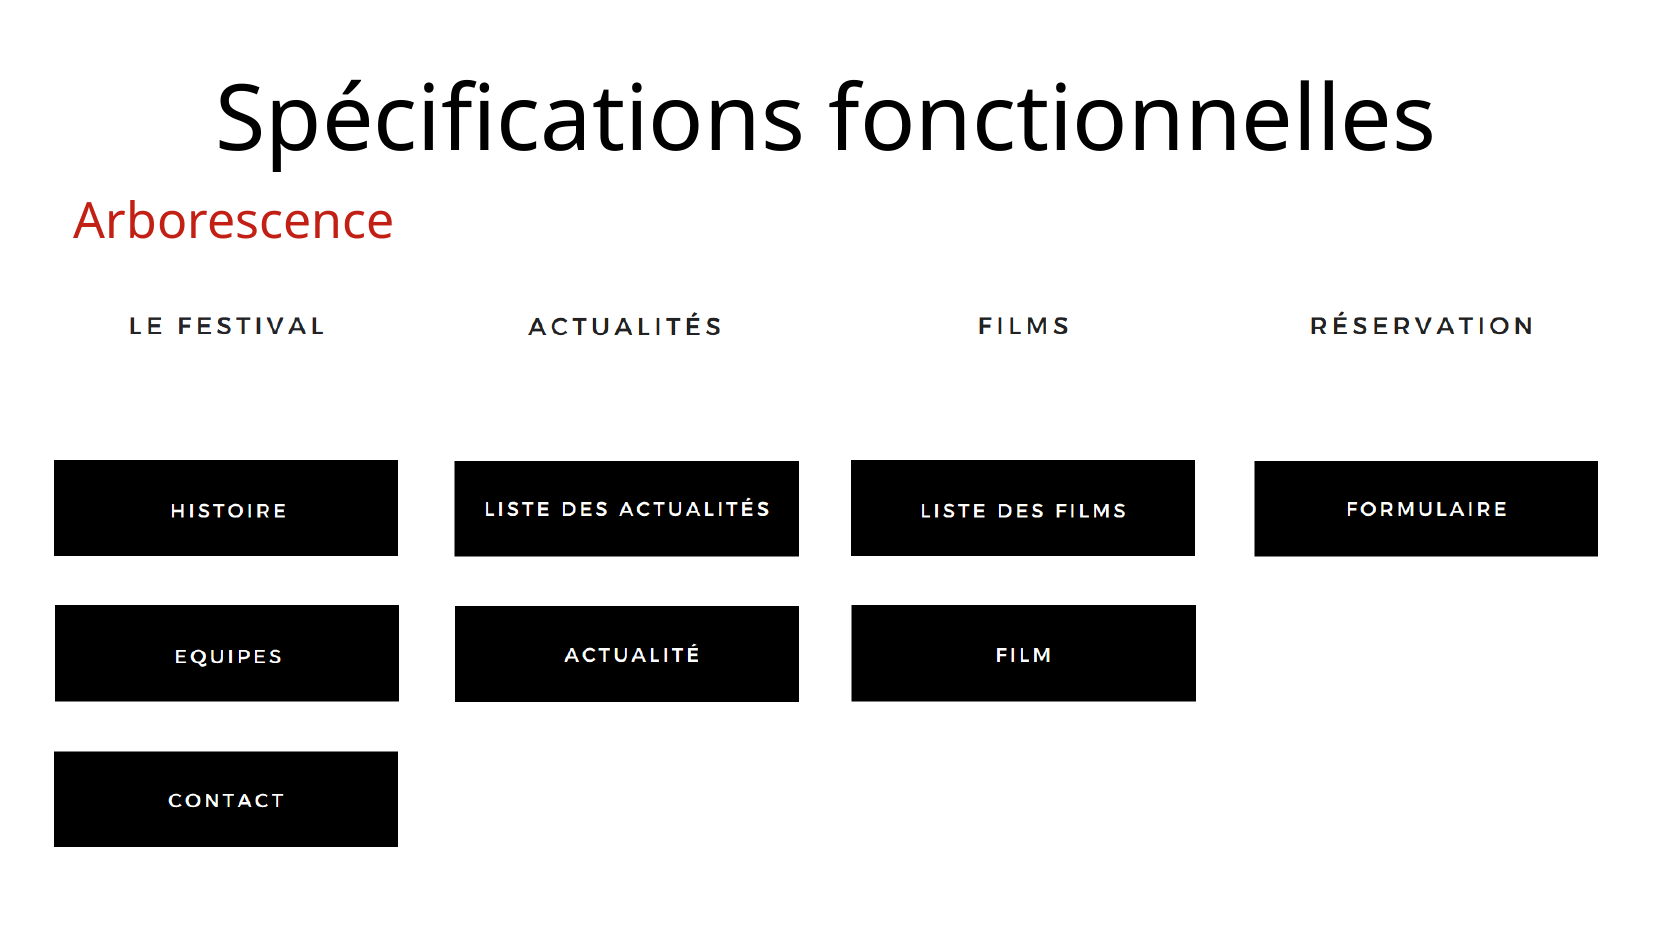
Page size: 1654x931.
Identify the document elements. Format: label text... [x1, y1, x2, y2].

picture [46, 295, 1608, 857]
title Spécifications fonctionnelles [82, 37, 1571, 193]
text_box Arborescence [59, 177, 621, 253]
